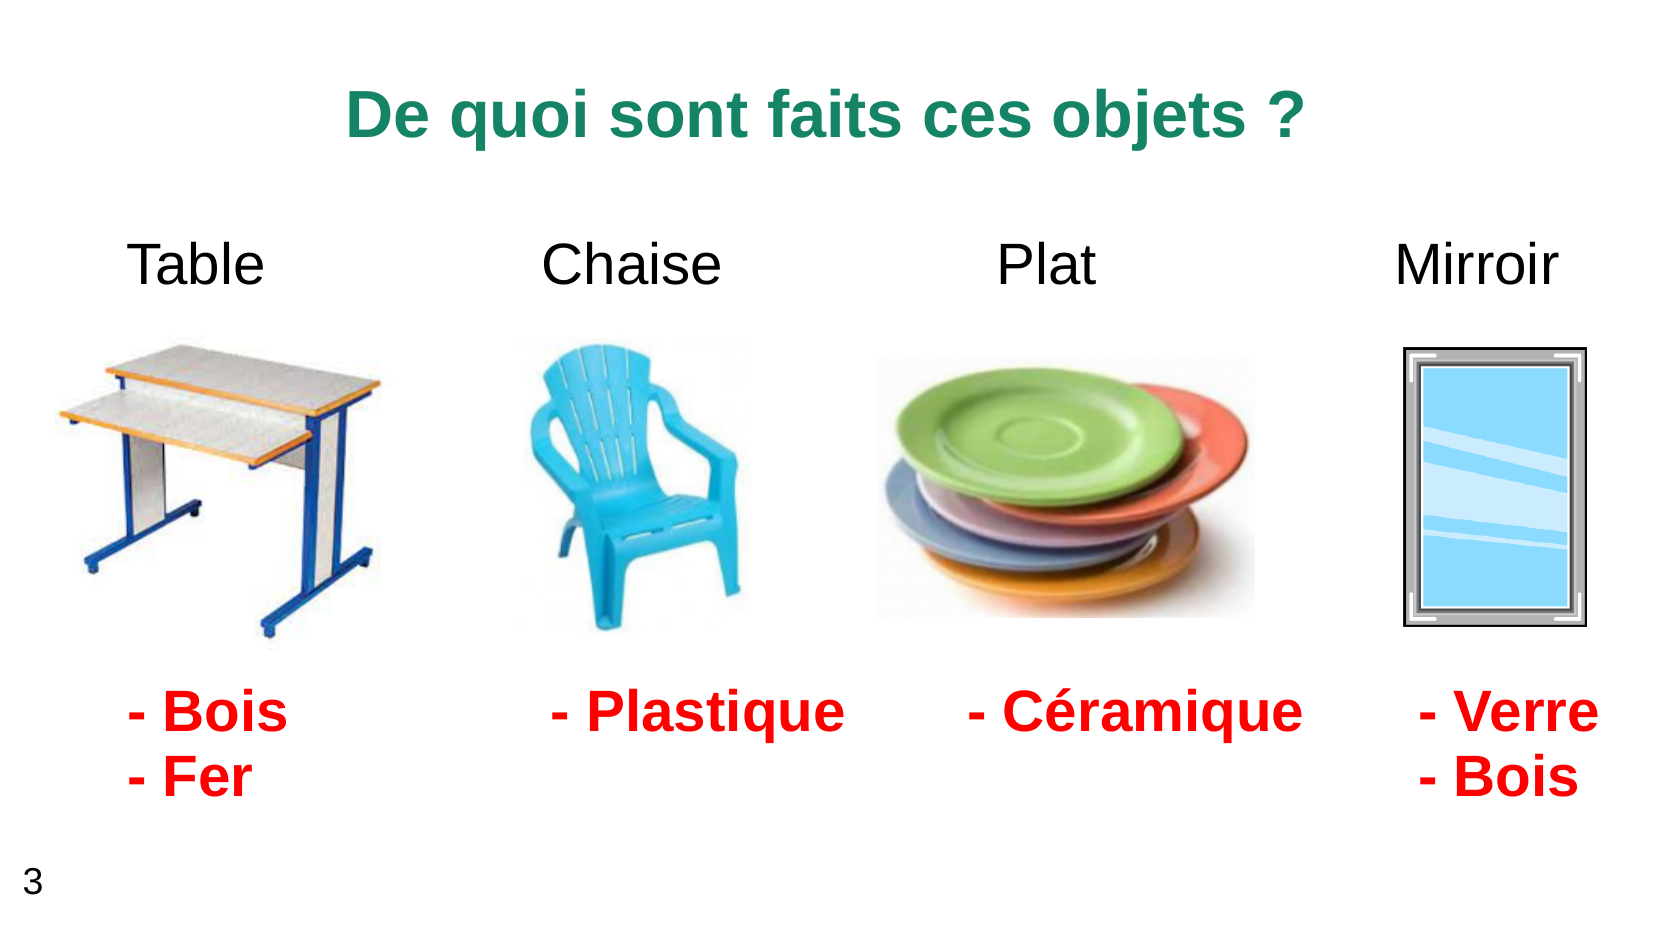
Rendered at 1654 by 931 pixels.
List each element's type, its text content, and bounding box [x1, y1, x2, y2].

picture [55, 311, 407, 664]
text_box - Verre - Bois [1403, 670, 1629, 816]
title De quoi sont faits ces objets ? [82, 37, 1571, 193]
text_box Plat [982, 224, 1191, 304]
text_box Mirroir [1379, 224, 1575, 304]
text_box - Bois - Fer [112, 670, 305, 816]
picture [517, 335, 751, 639]
text_box Chaise [527, 224, 739, 304]
text_box Table [111, 224, 281, 304]
text_box - Plastique [535, 670, 861, 751]
picture [1403, 347, 1587, 628]
text_box <number> [7, 853, 637, 924]
text_box - Céramique [952, 670, 1337, 773]
picture [877, 356, 1255, 618]
